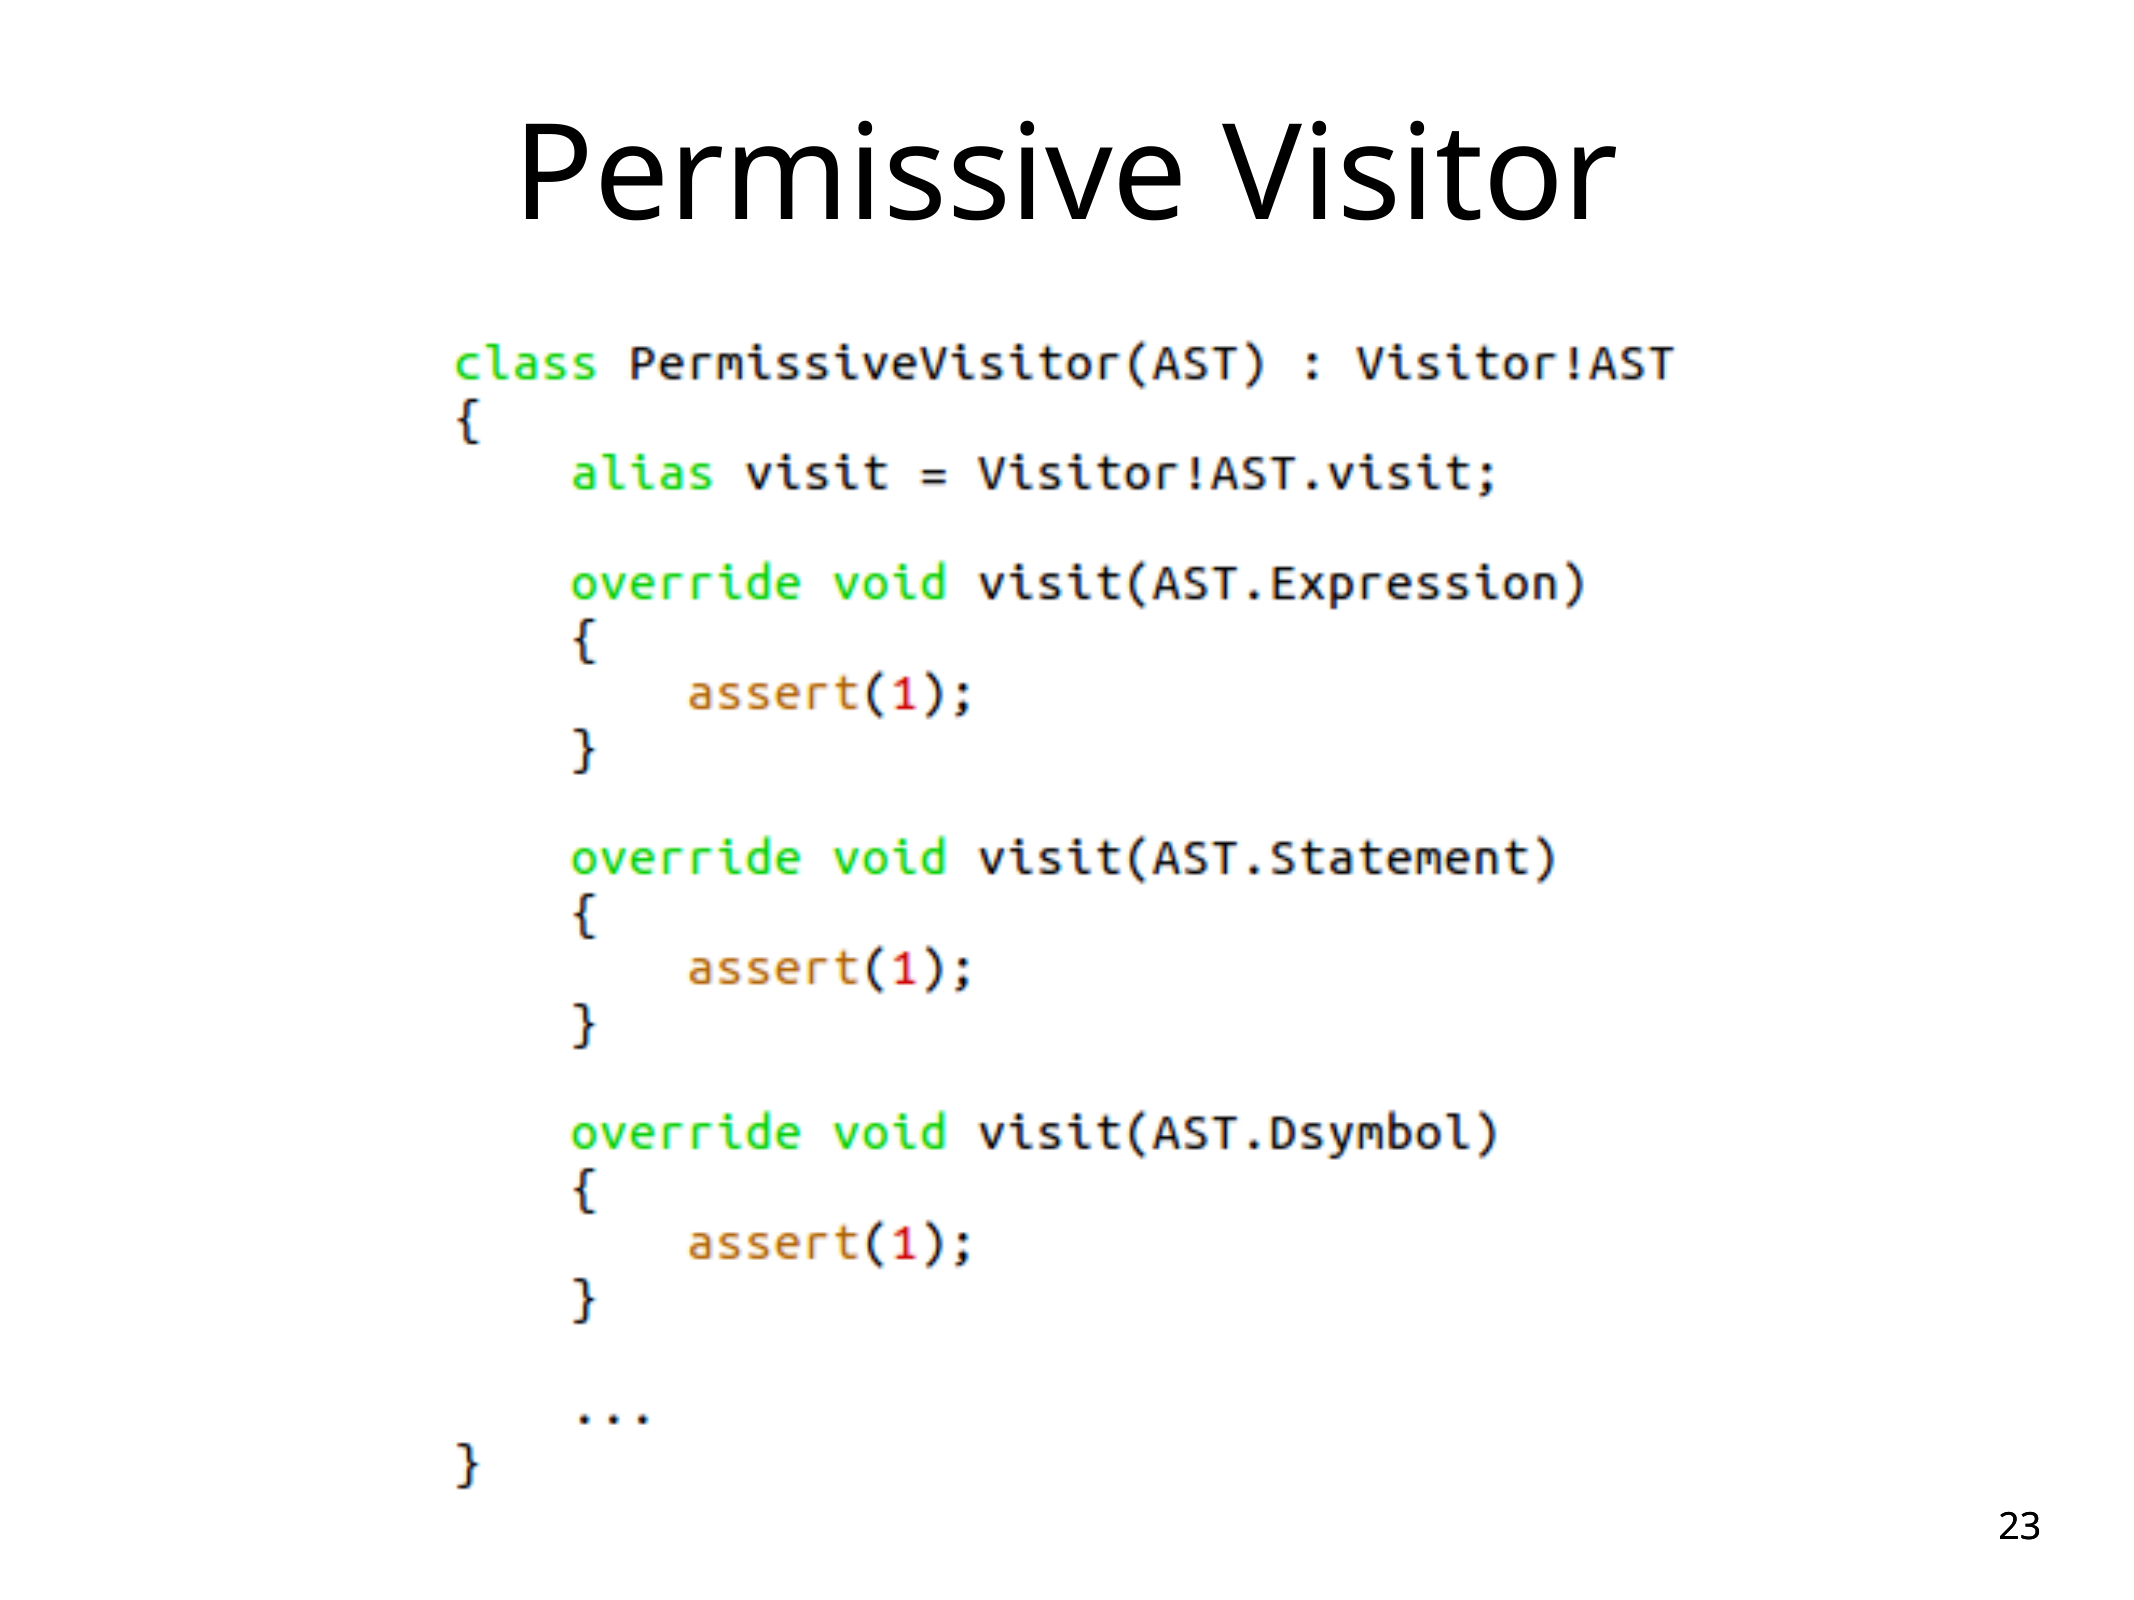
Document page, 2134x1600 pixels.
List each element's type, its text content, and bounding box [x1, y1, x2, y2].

text_box <number> [1985, 1493, 2055, 1557]
picture [439, 332, 1694, 1509]
title Permissive Visitor [156, 72, 1978, 261]
